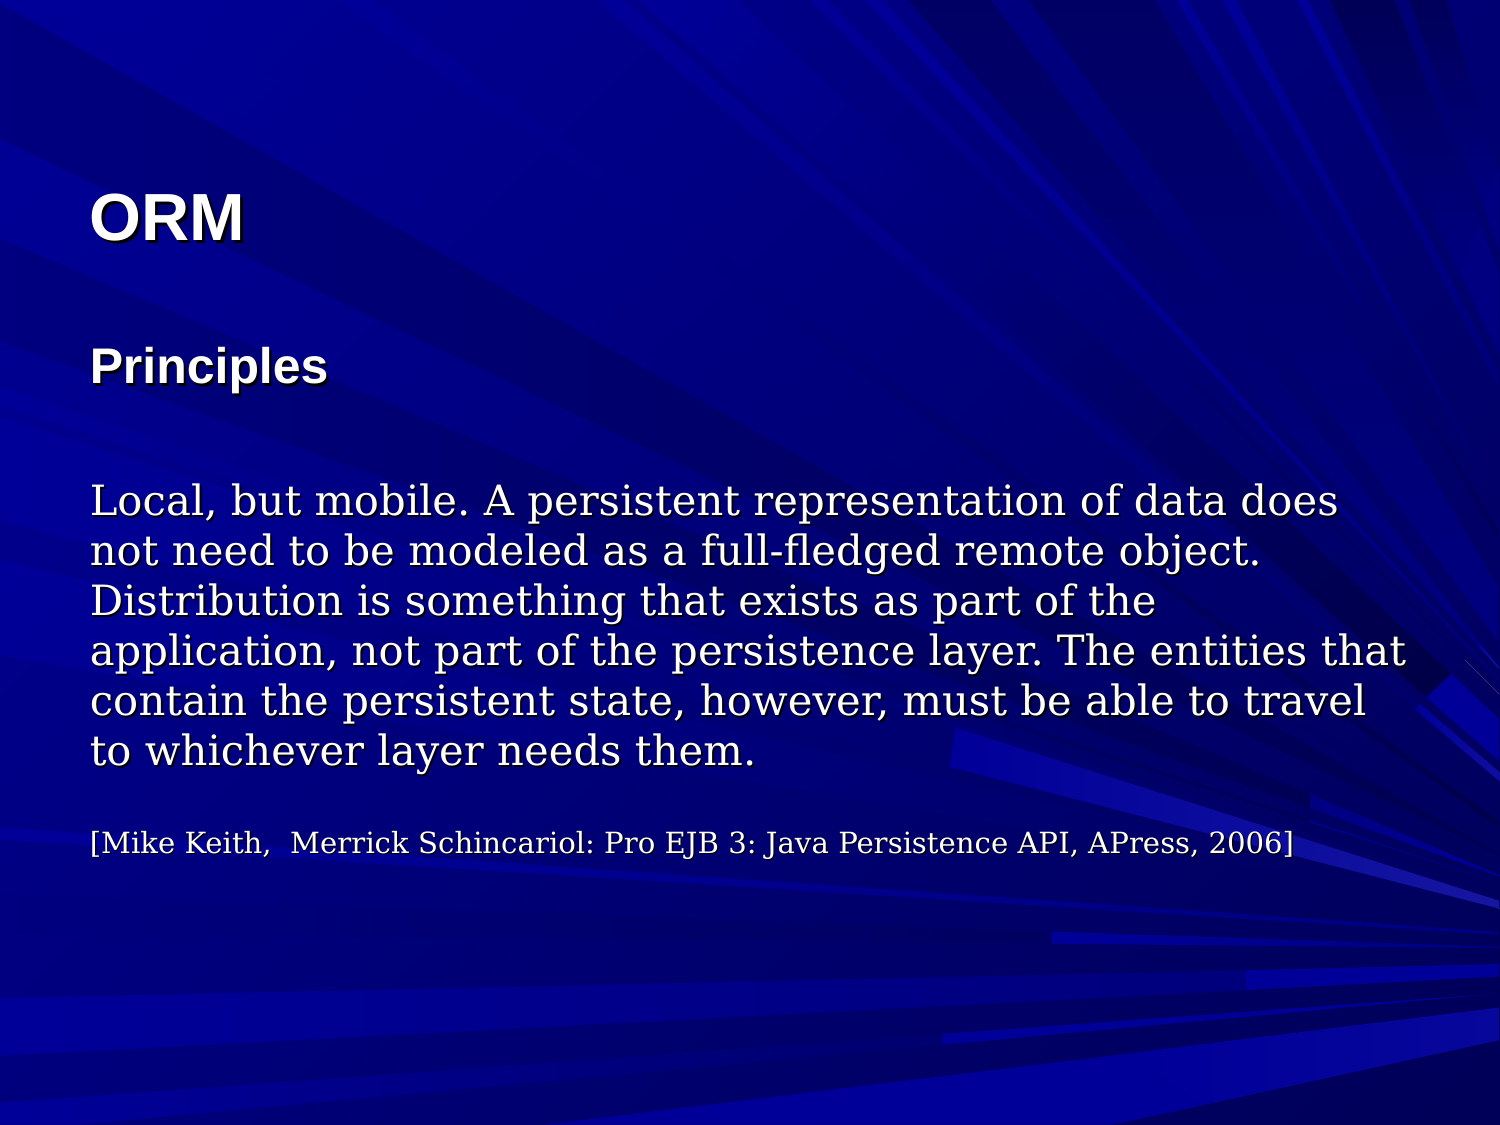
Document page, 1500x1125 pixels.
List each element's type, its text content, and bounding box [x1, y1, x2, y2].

title ORM Principles Local, but mobile. A persistent representation of data does not need to be modeled as a full-fledged remote object. Distribution is something that exists as part of the application, not part of the persistence layer. The entities that contain the persistent state, however, must be able to travel to whichever layer needs them. [Mike Keith, Merrick Schincariol: Pro EJB 3: Java Persistence API, APress, 2006] [75, 191, 1426, 842]
